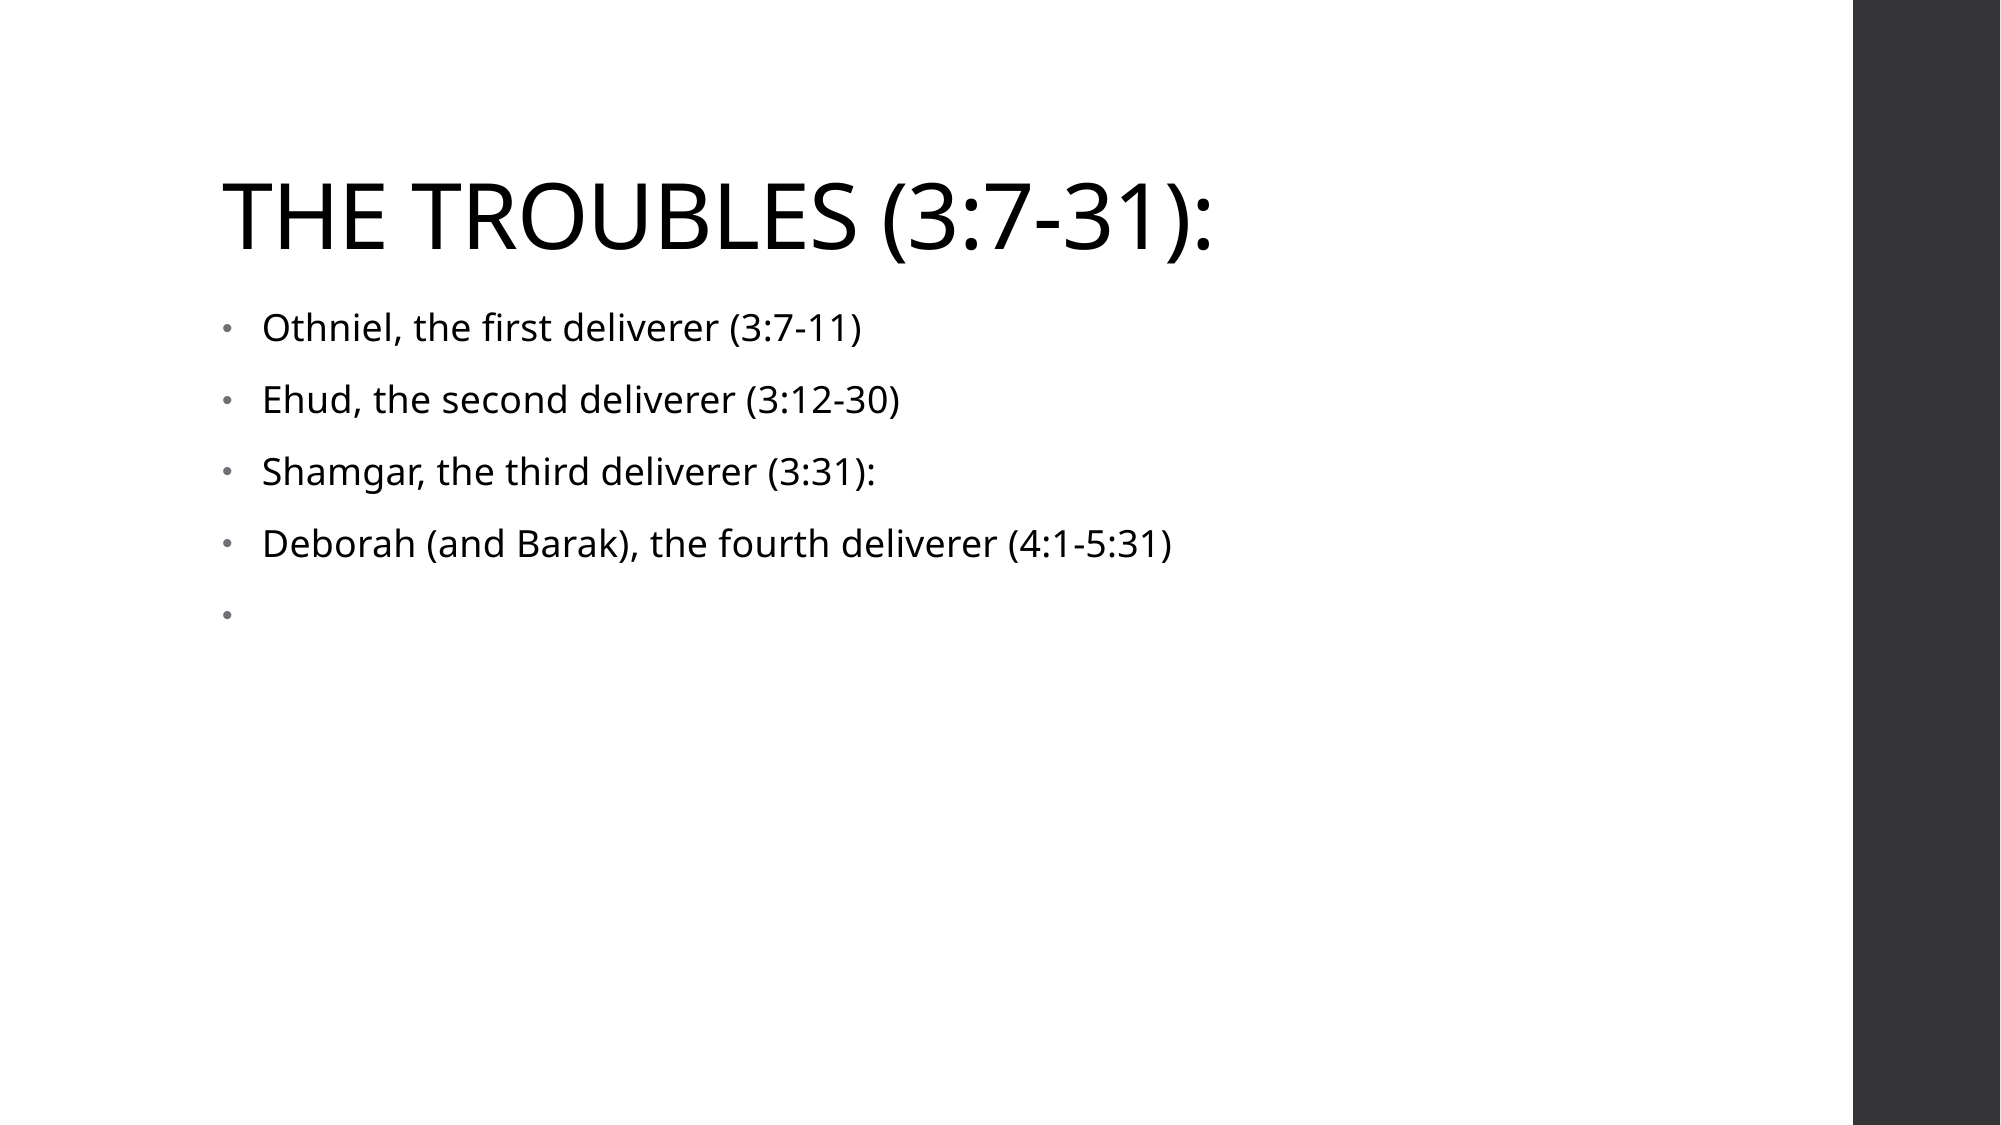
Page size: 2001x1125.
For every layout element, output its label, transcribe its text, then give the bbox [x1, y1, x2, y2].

title THE TROUBLES (3:7-31): [206, 60, 1797, 278]
list Othniel, the first deliverer (3:7-11) Ehud, the second deliverer (3:12-30) Shamgar, the third deliverer (3:31): Deborah (and Barak), the fourth deliverer (4:1-5:31) [206, 299, 1617, 1014]
